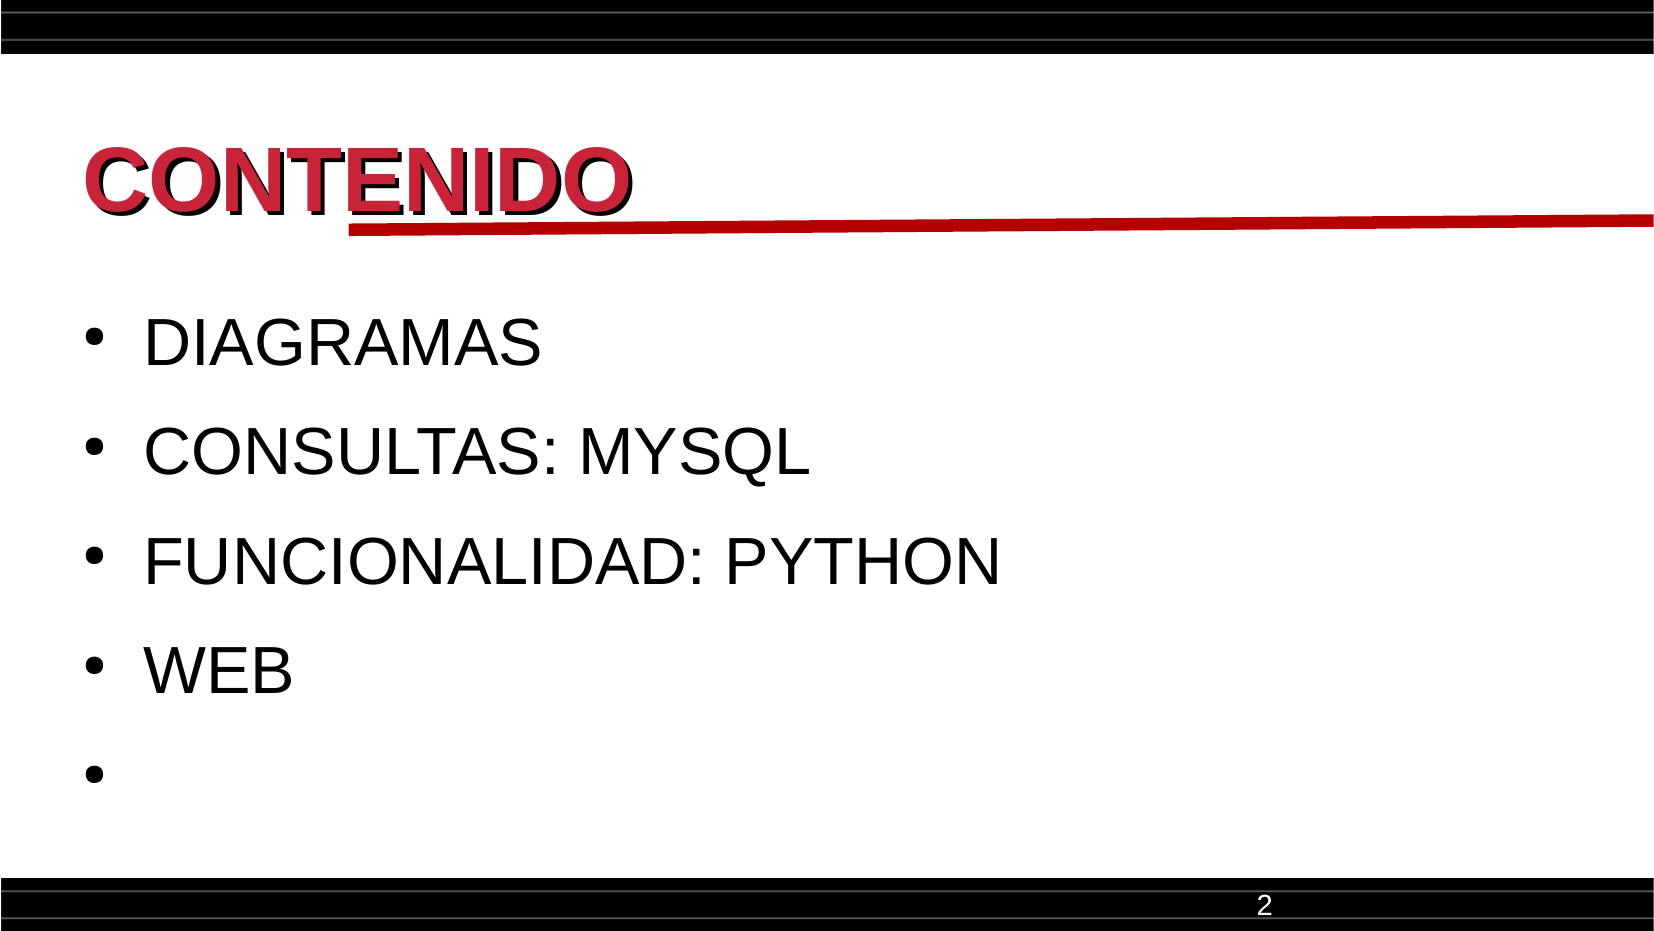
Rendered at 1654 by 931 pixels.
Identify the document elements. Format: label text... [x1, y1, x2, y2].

list Diagramas Consultas: MySQL Funcionalidad: Python Web [82, 298, 1571, 752]
title CONTENIDO [82, 118, 688, 230]
